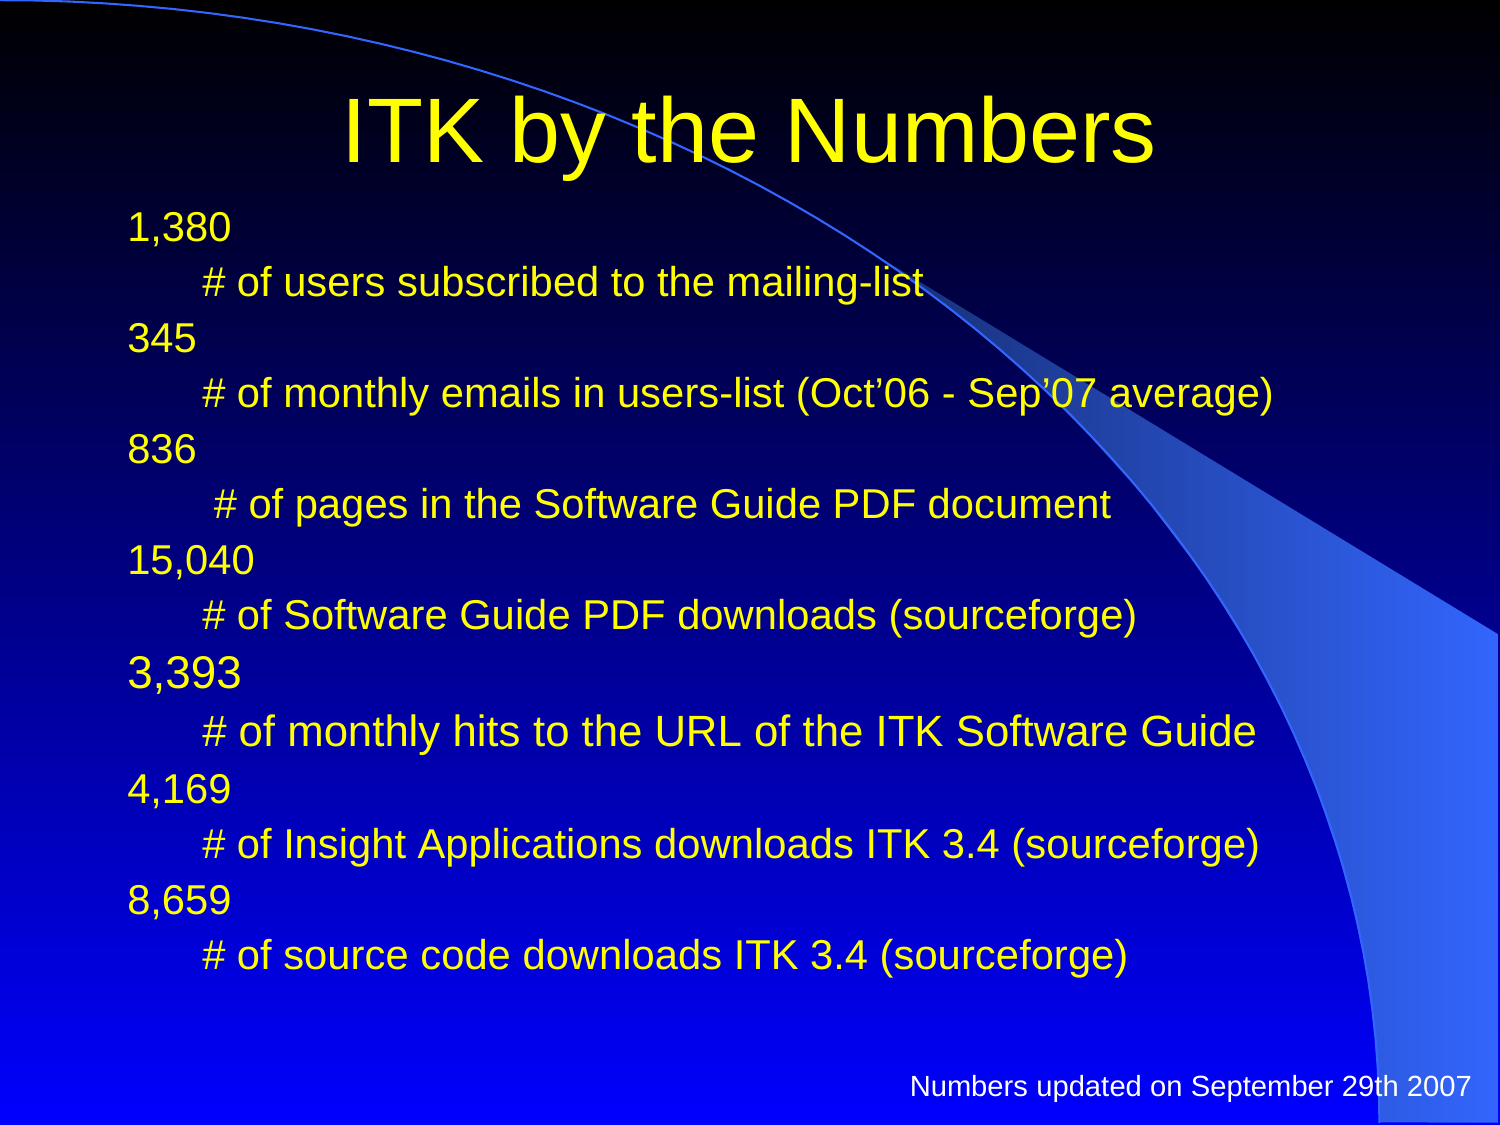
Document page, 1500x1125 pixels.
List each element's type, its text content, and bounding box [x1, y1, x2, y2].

text_box Numbers updated on September 29th 2007 [887, 1062, 1488, 1111]
text_box 1,380 # of users subscribed to the mailing-list 345 # of monthly emails in users-list (Oct’06 - Sep’07 average) 836 # of pages in the Software Guide PDF document 15,040 # of Software Guide PDF downloads (sourceforge) 3,393 # of monthly hits to the URL of the ITK Software Guide 4,169 # of Insight Applications downloads ITK 3.4 (sourceforge) 8,659 # of source code downloads ITK 3.4 (sourceforge) [112, 199, 1401, 1050]
title ITK by the Numbers [112, 17, 1388, 199]
